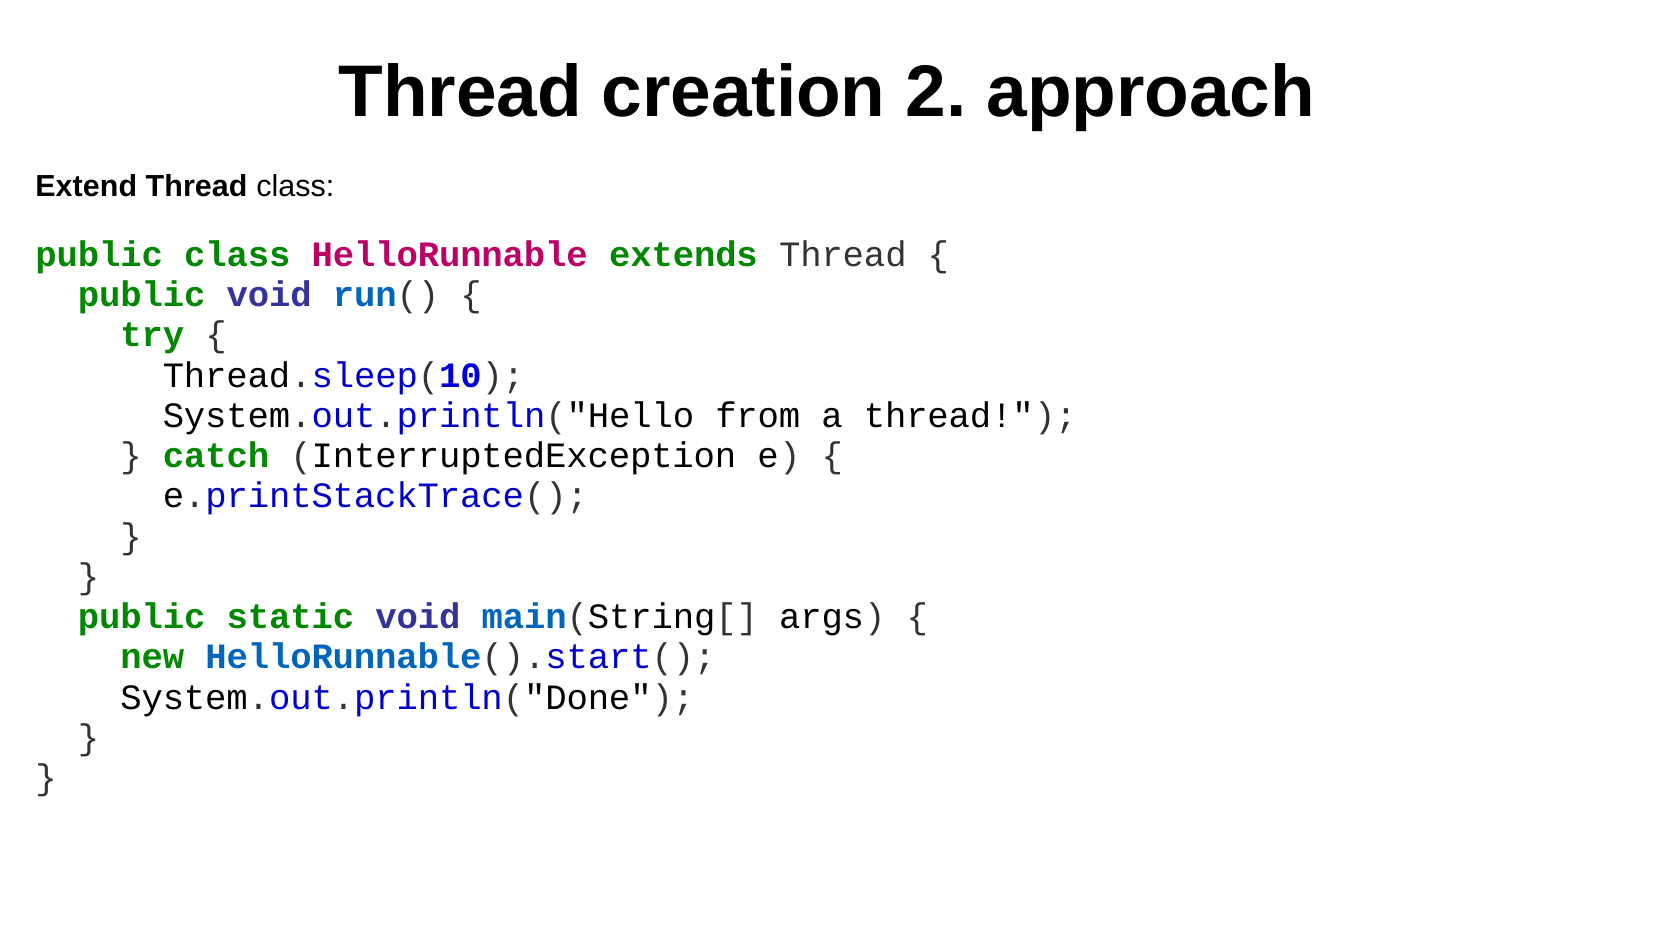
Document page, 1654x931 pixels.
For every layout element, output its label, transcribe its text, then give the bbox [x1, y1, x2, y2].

title Thread creation 2. approach [82, 37, 1571, 147]
list Extend Thread class: public class HelloRunnable extends Thread { public void run() { try { Thread.sleep(10); System.out.println("Hello from a thread!"); } catch (InterruptedException e) { e.printStackTrace(); } } public static void main(String[] args) { new HelloRunnable().start(); System.out.println("Done"); } } [35, 168, 1630, 889]
